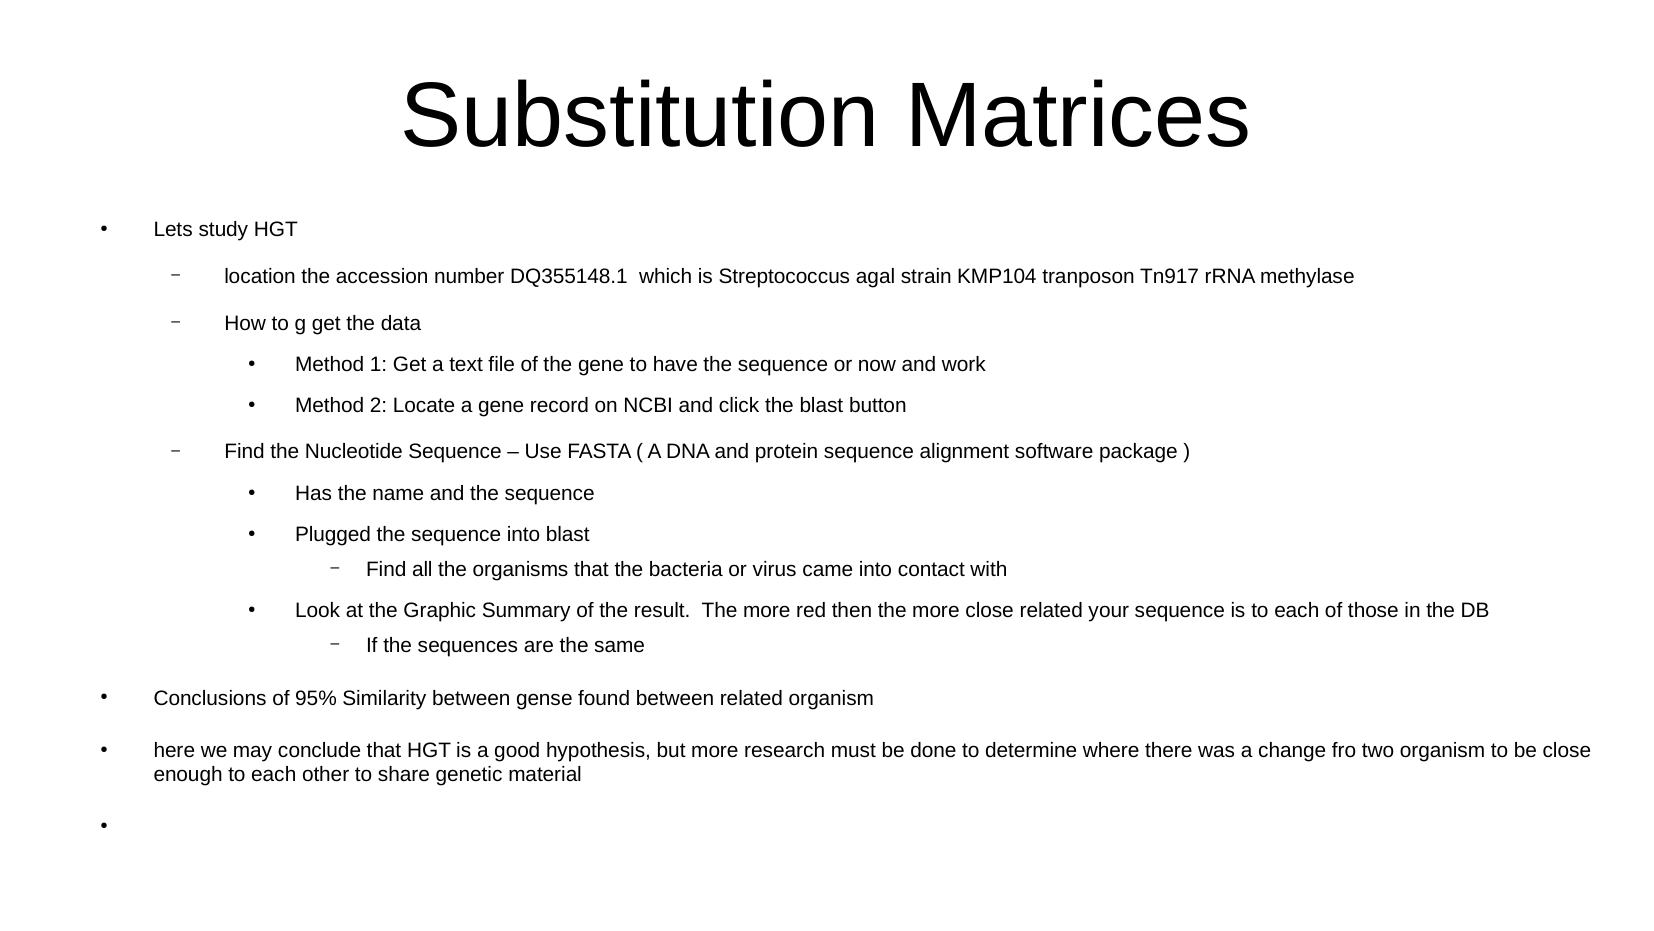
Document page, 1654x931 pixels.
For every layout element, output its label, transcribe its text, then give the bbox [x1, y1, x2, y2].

title Substitution Matrices [82, 37, 1571, 193]
list Lets study HGT location the accession number DQ355148.1 which is Streptococcus agal strain KMP104 tranposon Tn917 rRNA methylase How to g get the data Method 1: Get a text file of the gene to have the sequence or now and work Method 2: Locate a gene record on NCBI and click the blast button Find the Nucleotide Sequence – Use FASTA ( A DNA and protein sequence alignment software package ) Has the name and the sequence Plugged the sequence into blast Find all the organisms that the bacteria or virus came into contact with Look at the Graphic Summary of the result. The more red then the more close related your sequence is to each of those in the DB If the sequences are the same Conclusions of 95% Similarity between gense found between related organism here we may conclude that HGT is a good hypothesis, but more research must be done to determine where there was a change fro two organism to be close enough to each other to share genetic material [82, 217, 1636, 916]
